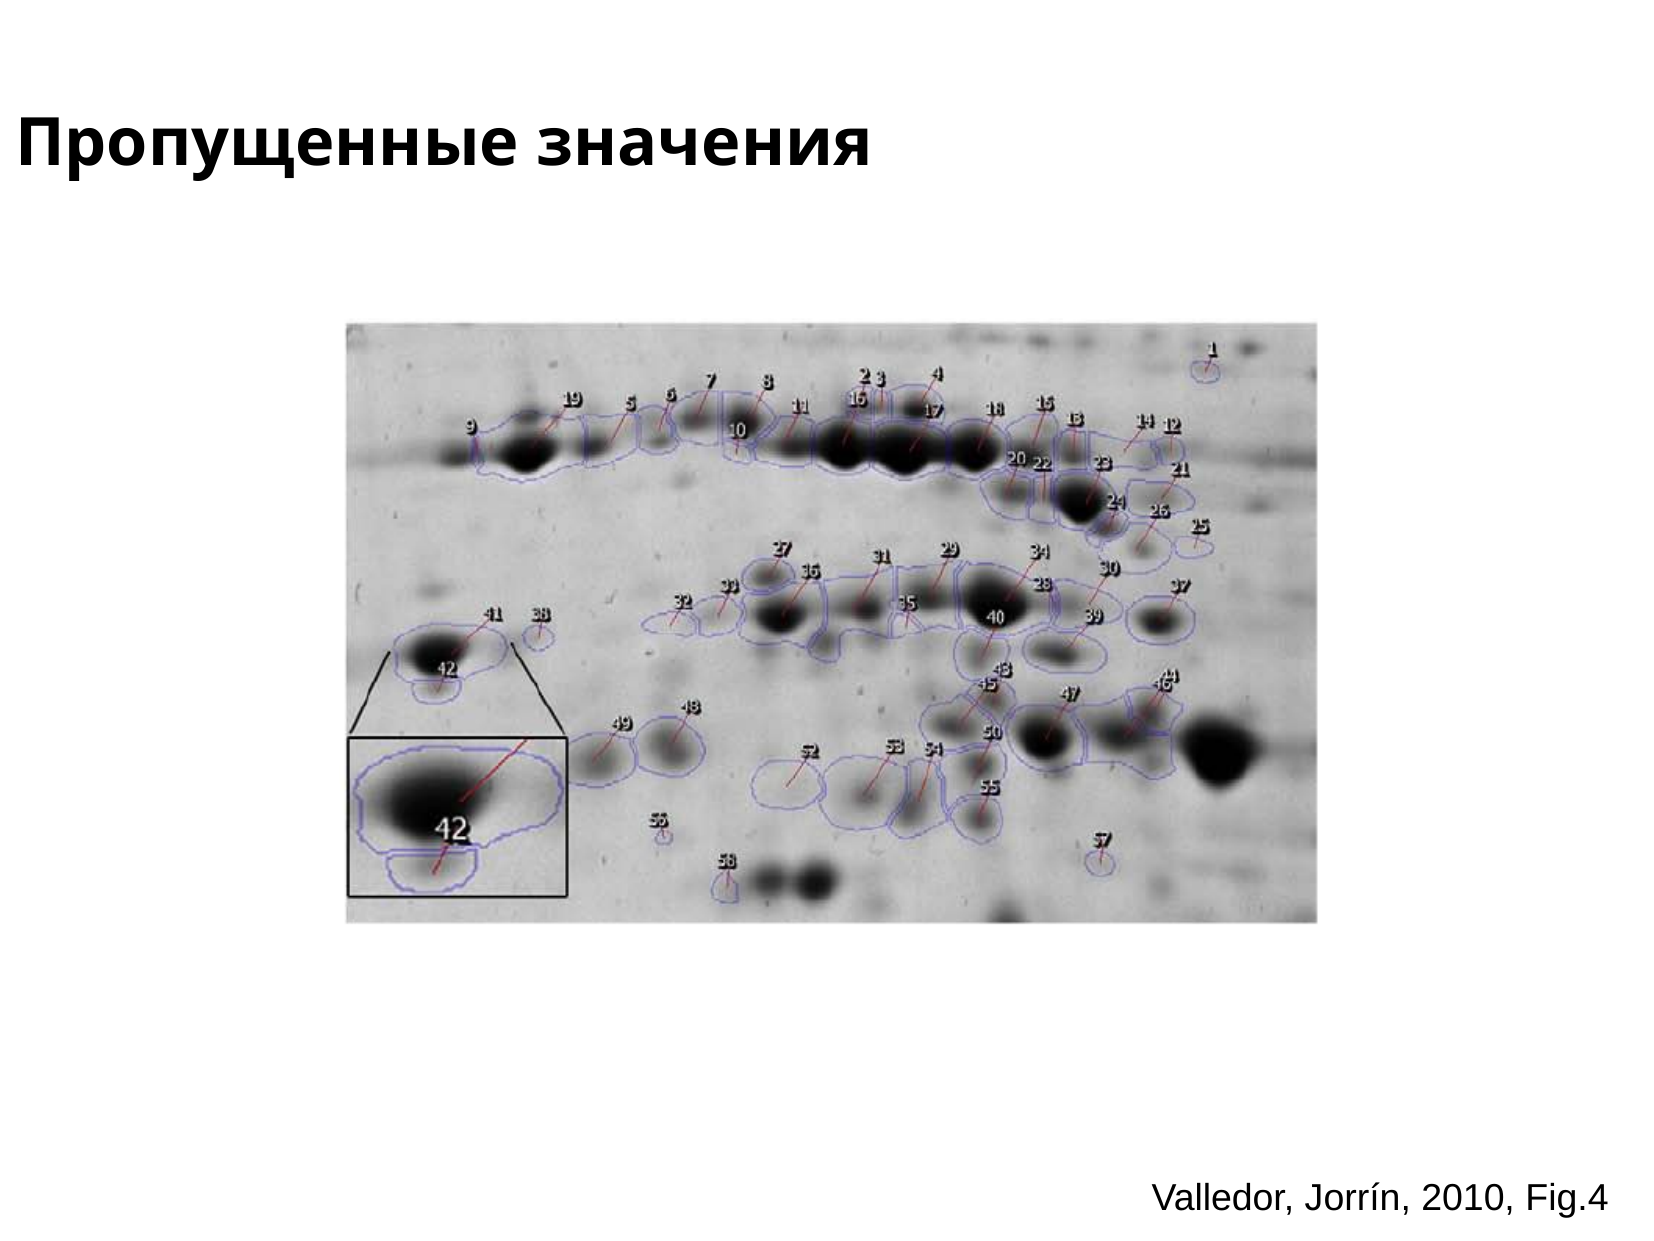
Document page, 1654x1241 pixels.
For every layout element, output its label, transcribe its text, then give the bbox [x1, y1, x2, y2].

title Пропущенные значения [15, 19, 1636, 260]
picture [339, 314, 1324, 932]
text_box Valledor, Jorrín, 2010, Fig.4 [1136, 1169, 1648, 1232]
